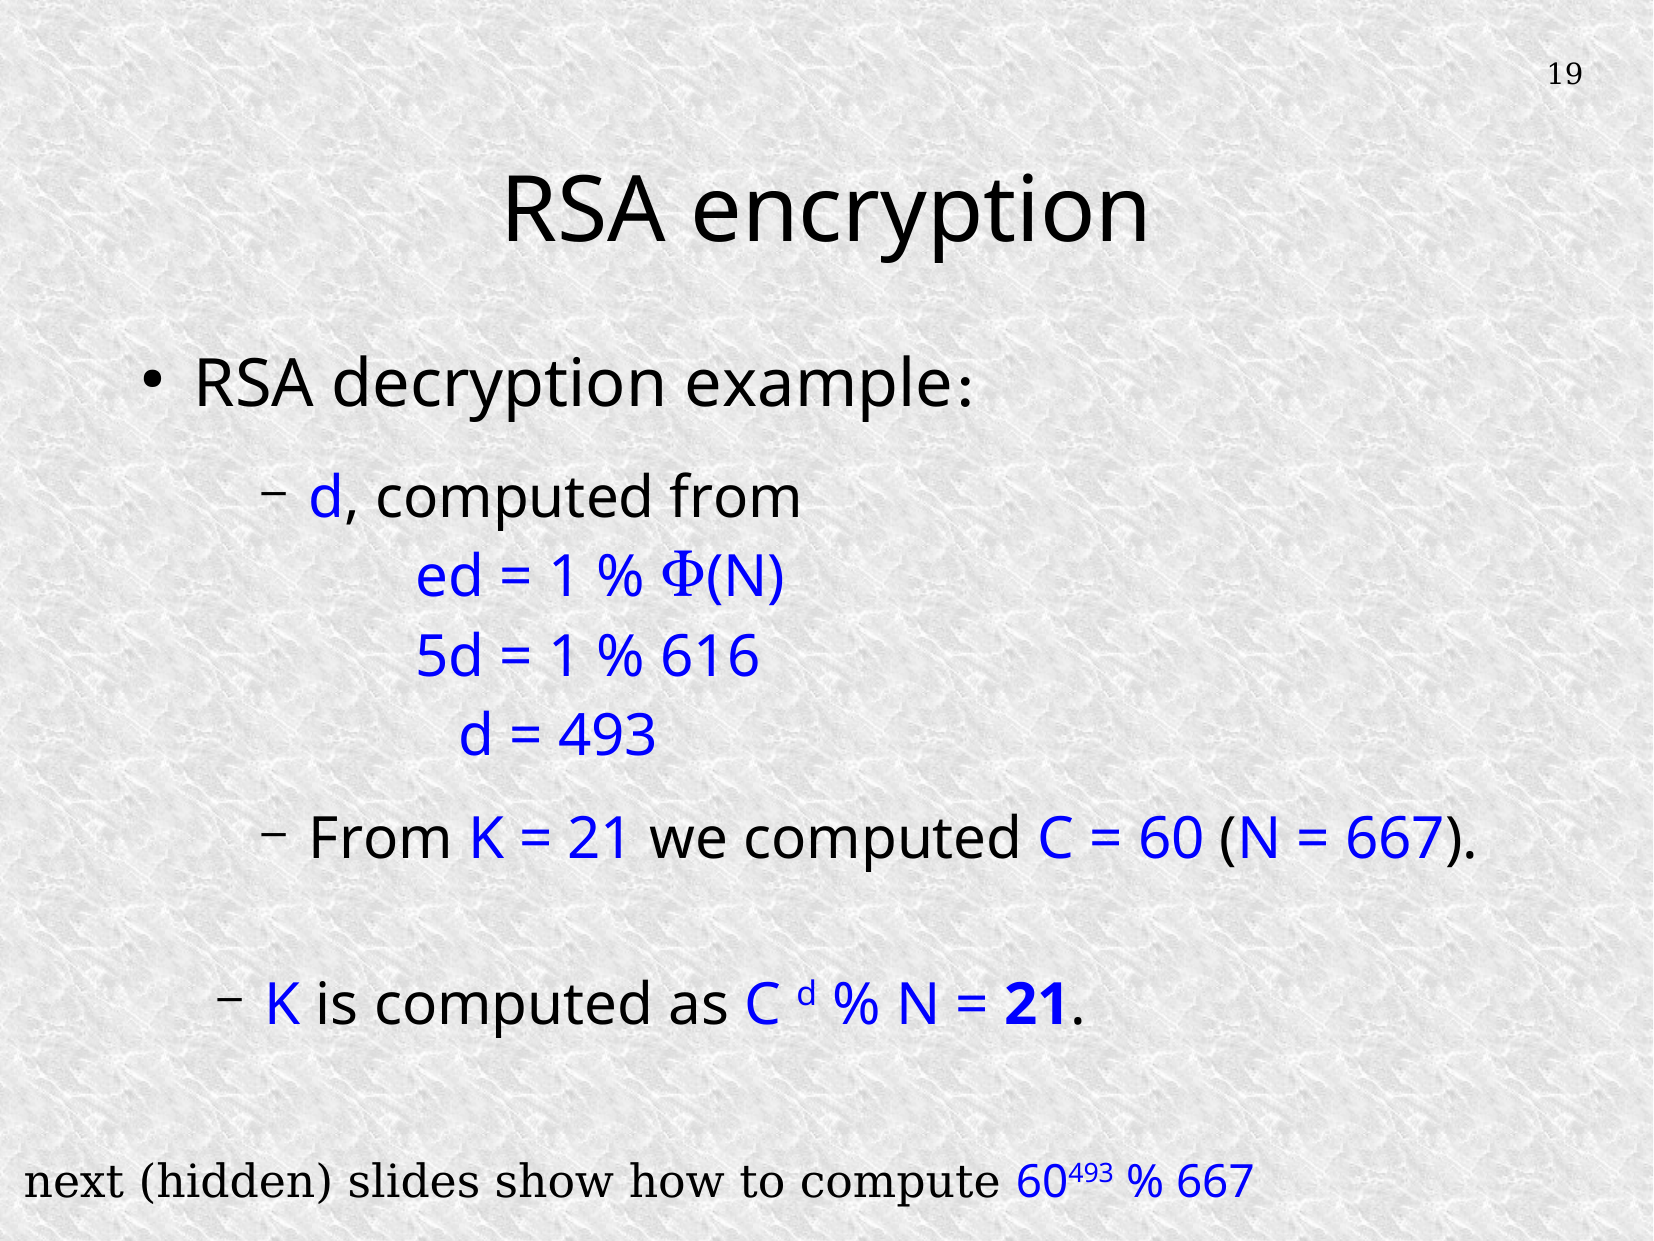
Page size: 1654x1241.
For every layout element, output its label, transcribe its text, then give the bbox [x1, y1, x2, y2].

picture [0, 0, 1654, 1241]
title RSA encryption [121, 102, 1533, 311]
text_box next (hidden) slides show how to compute 60493 % 667 [23, 1148, 1284, 1205]
list RSA decryption example: d, computed from ed = 1 % (N) 5d = 1 % 616 d = 493 From K = 21 we computed C = 60 (N = 667). K is computed as C d % N = 21. [122, 335, 1519, 1052]
